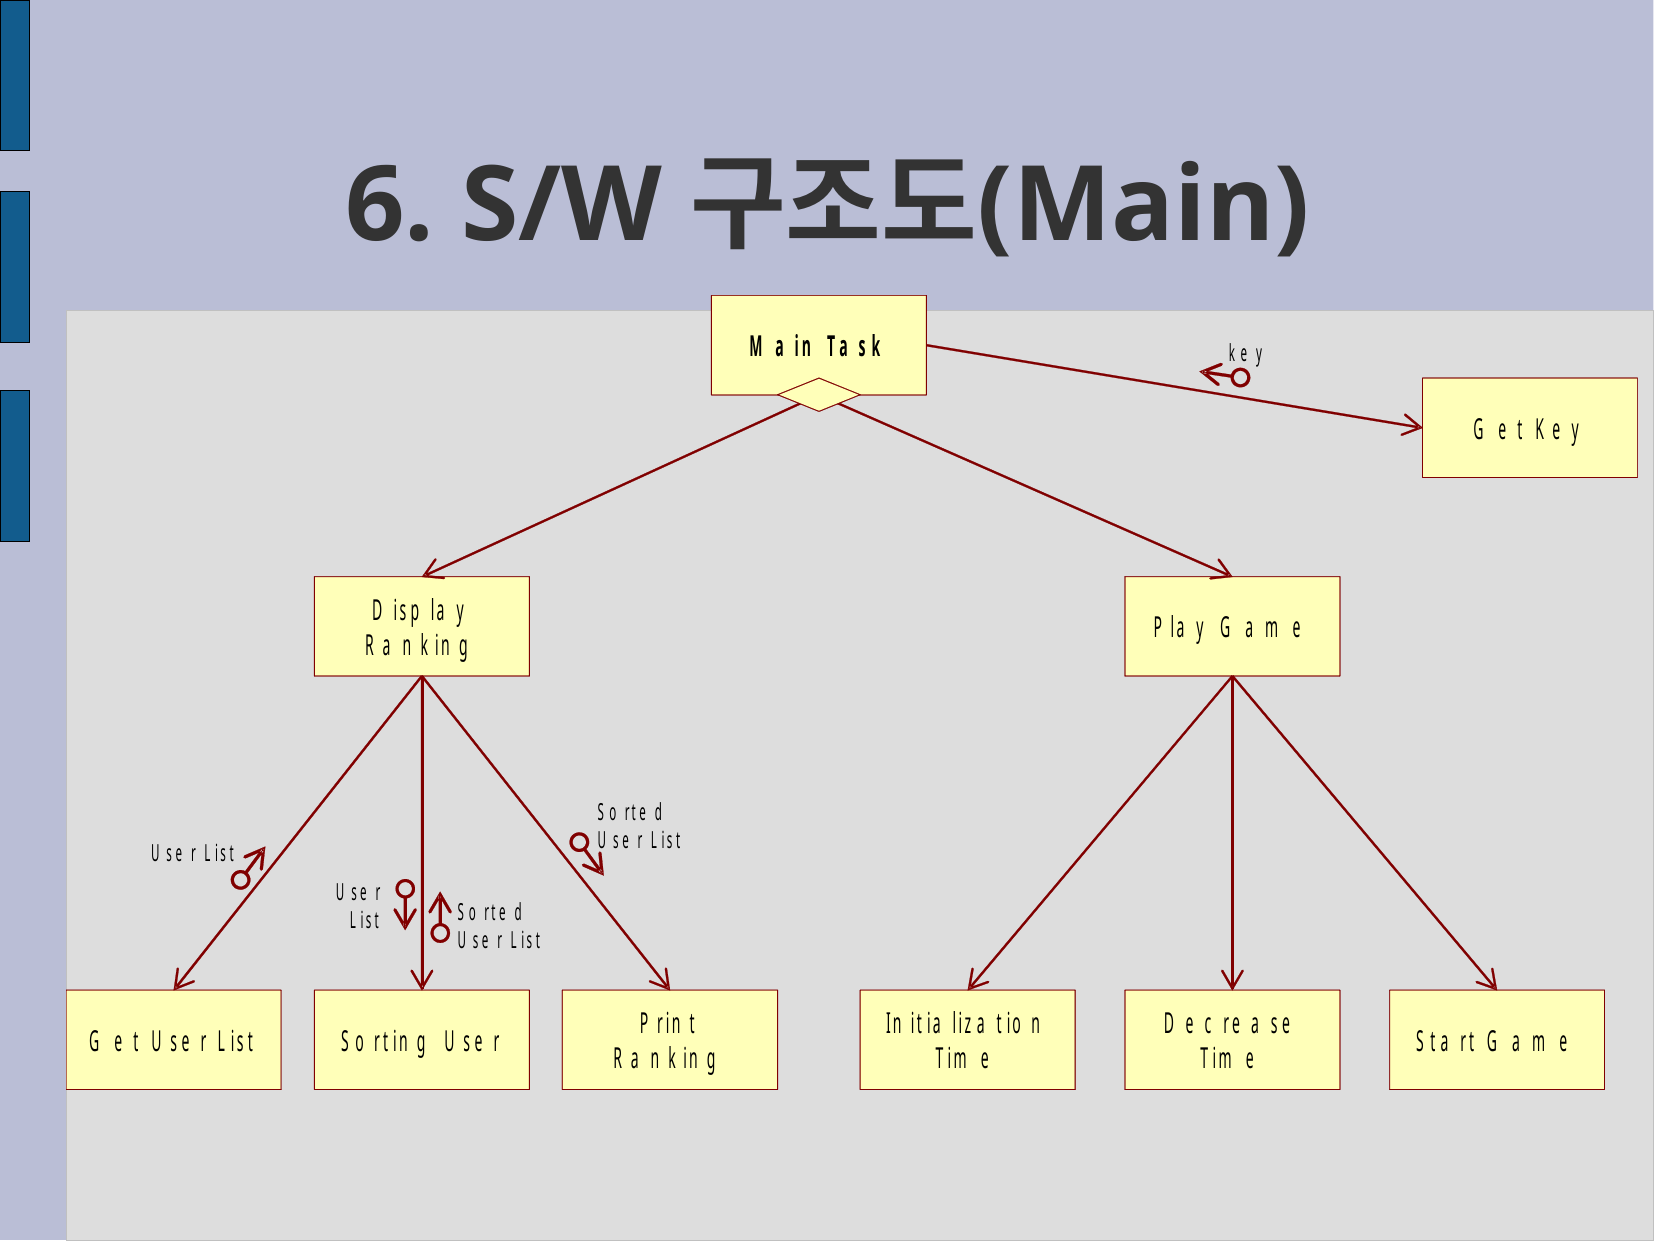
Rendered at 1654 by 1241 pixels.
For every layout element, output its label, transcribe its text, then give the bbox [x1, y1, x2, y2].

picture [66, 295, 1638, 1093]
title 6. S/W 구조도(Main) [121, 91, 1534, 295]
